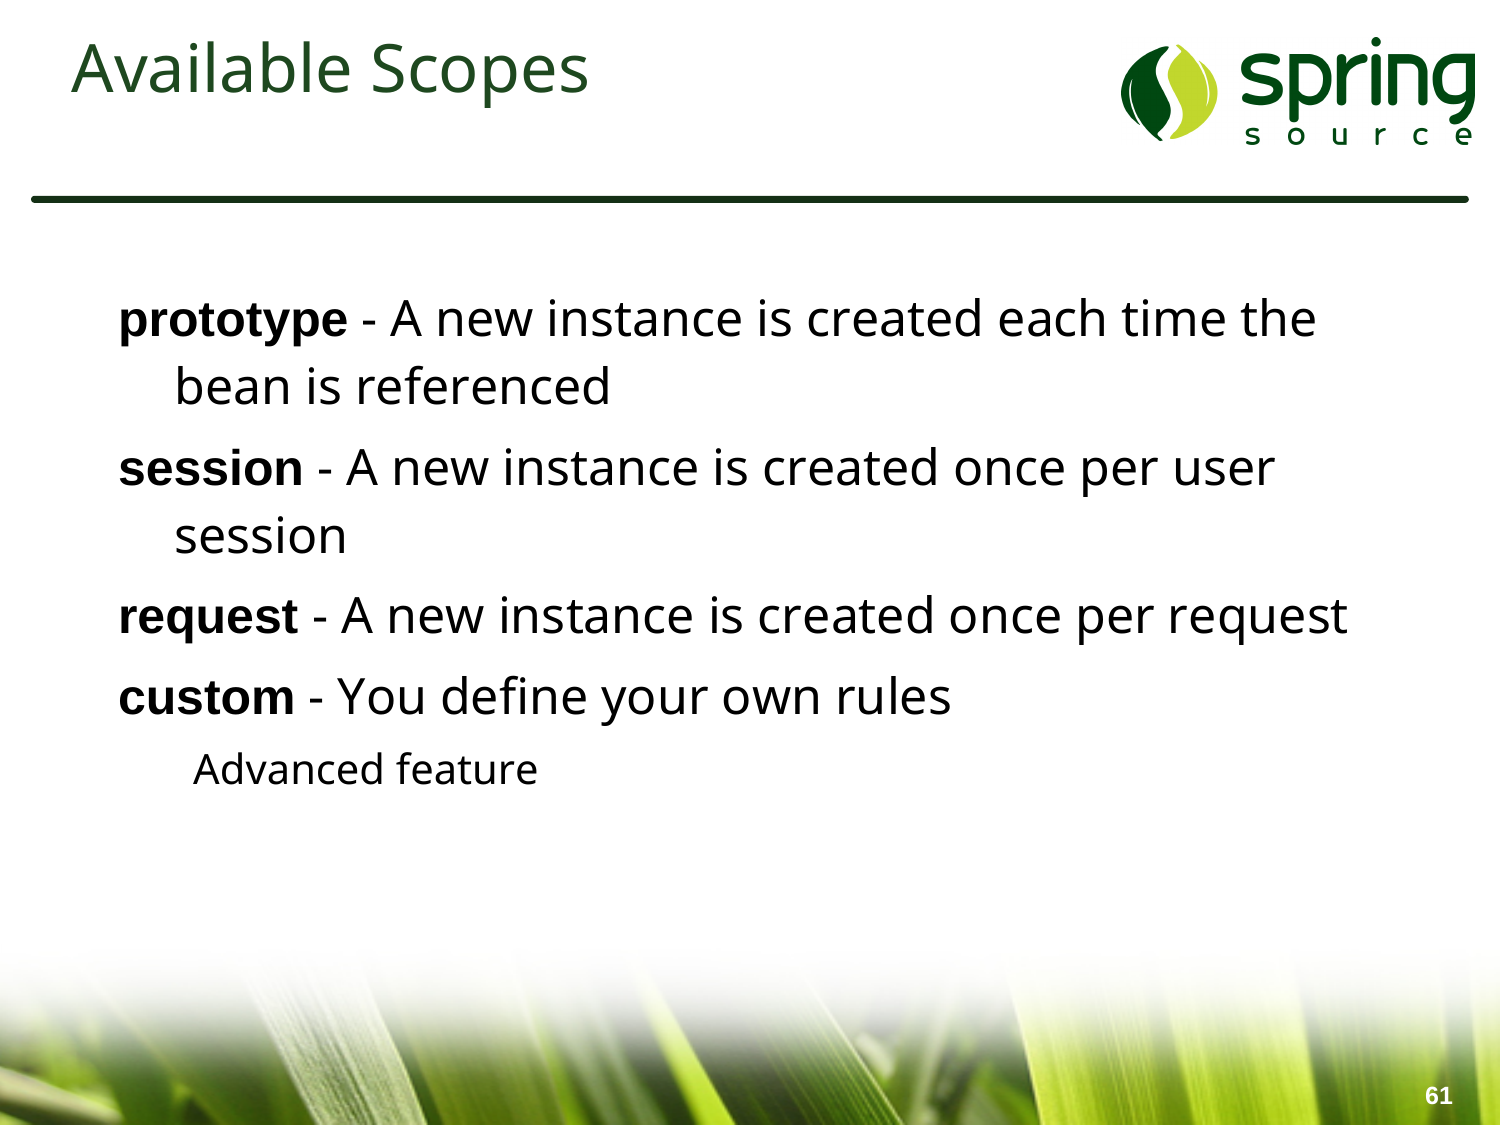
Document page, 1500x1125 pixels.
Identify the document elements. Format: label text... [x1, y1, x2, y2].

title Available Scopes [56, 13, 1089, 176]
list prototype - A new instance is created each time the bean is referenced session - A new instance is created once per user session request - A new instance is created once per request custom - You define your own rules Advanced feature [103, 275, 1394, 938]
picture [1121, 37, 1475, 145]
picture [0, 944, 1500, 1125]
